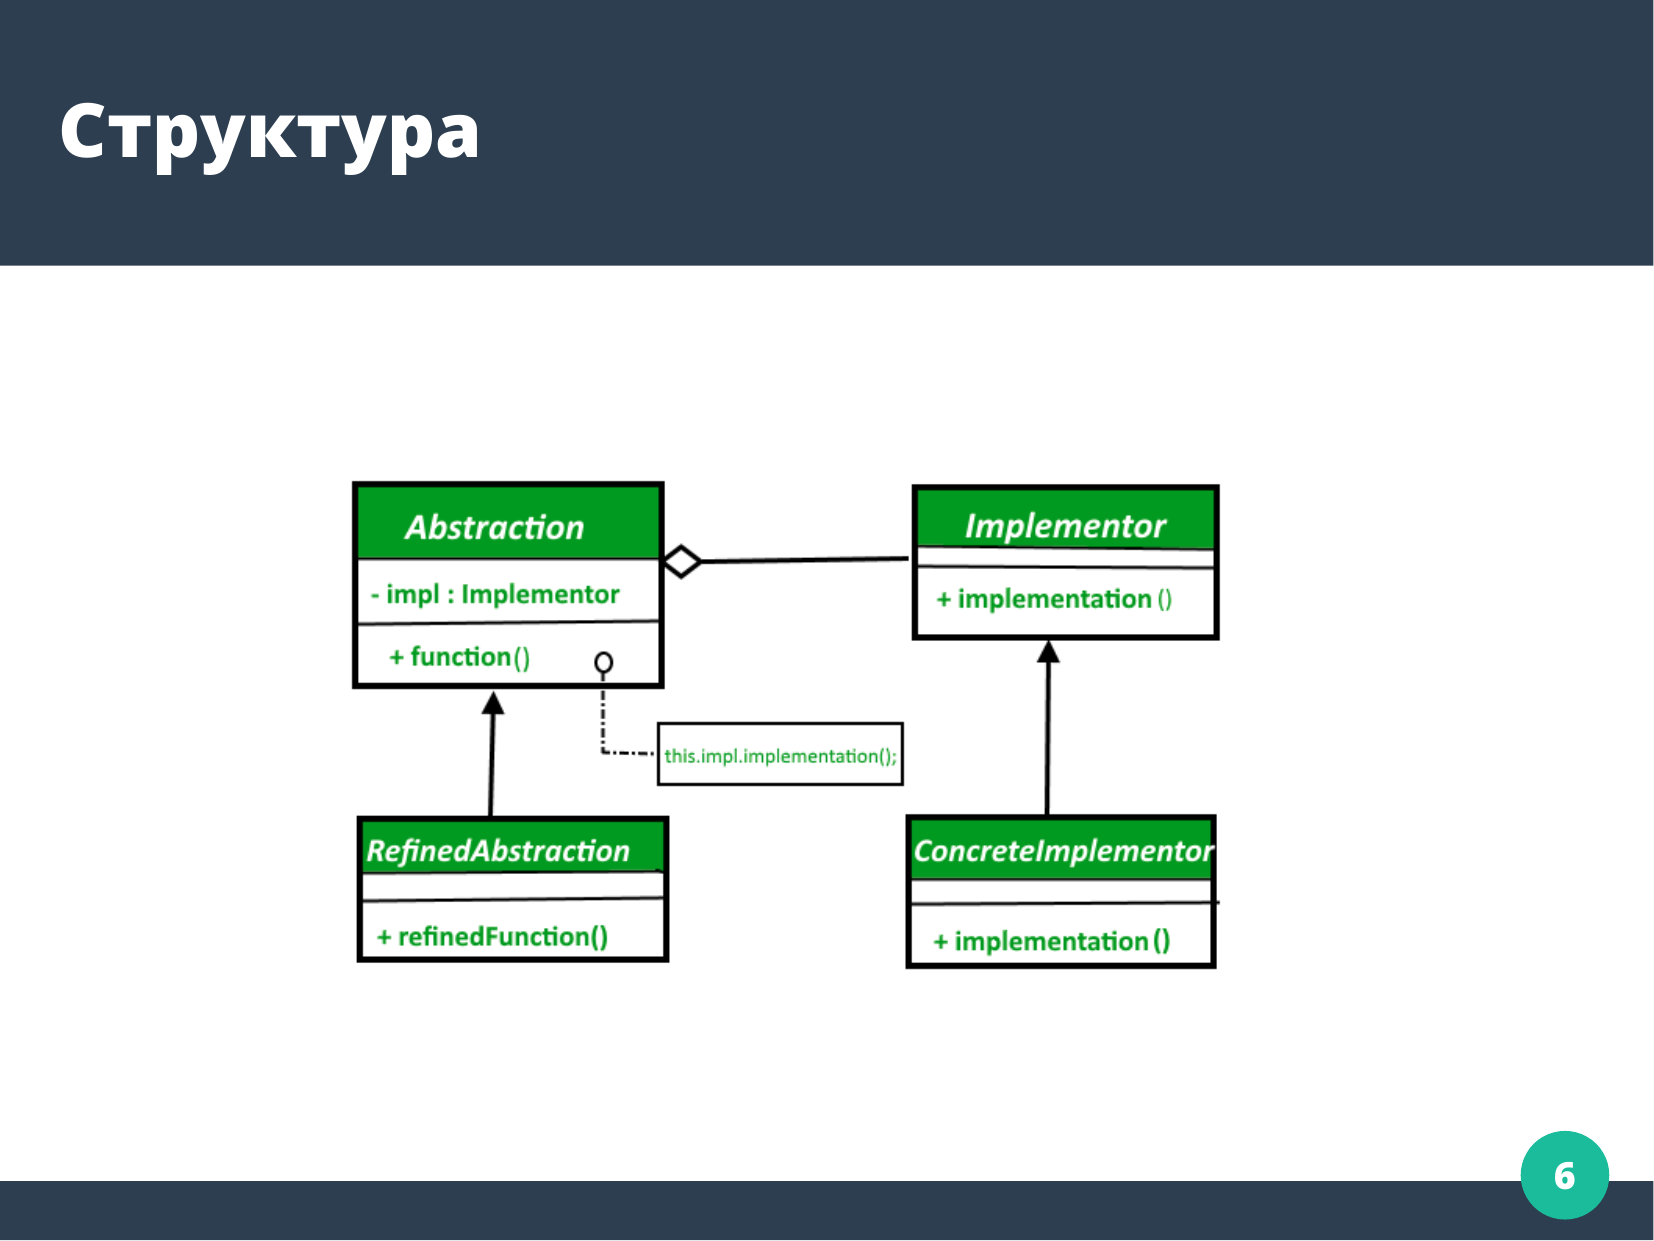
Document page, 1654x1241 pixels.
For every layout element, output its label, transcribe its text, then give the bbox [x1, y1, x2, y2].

title Структура [59, 49, 1595, 207]
picture [271, 325, 1328, 1146]
